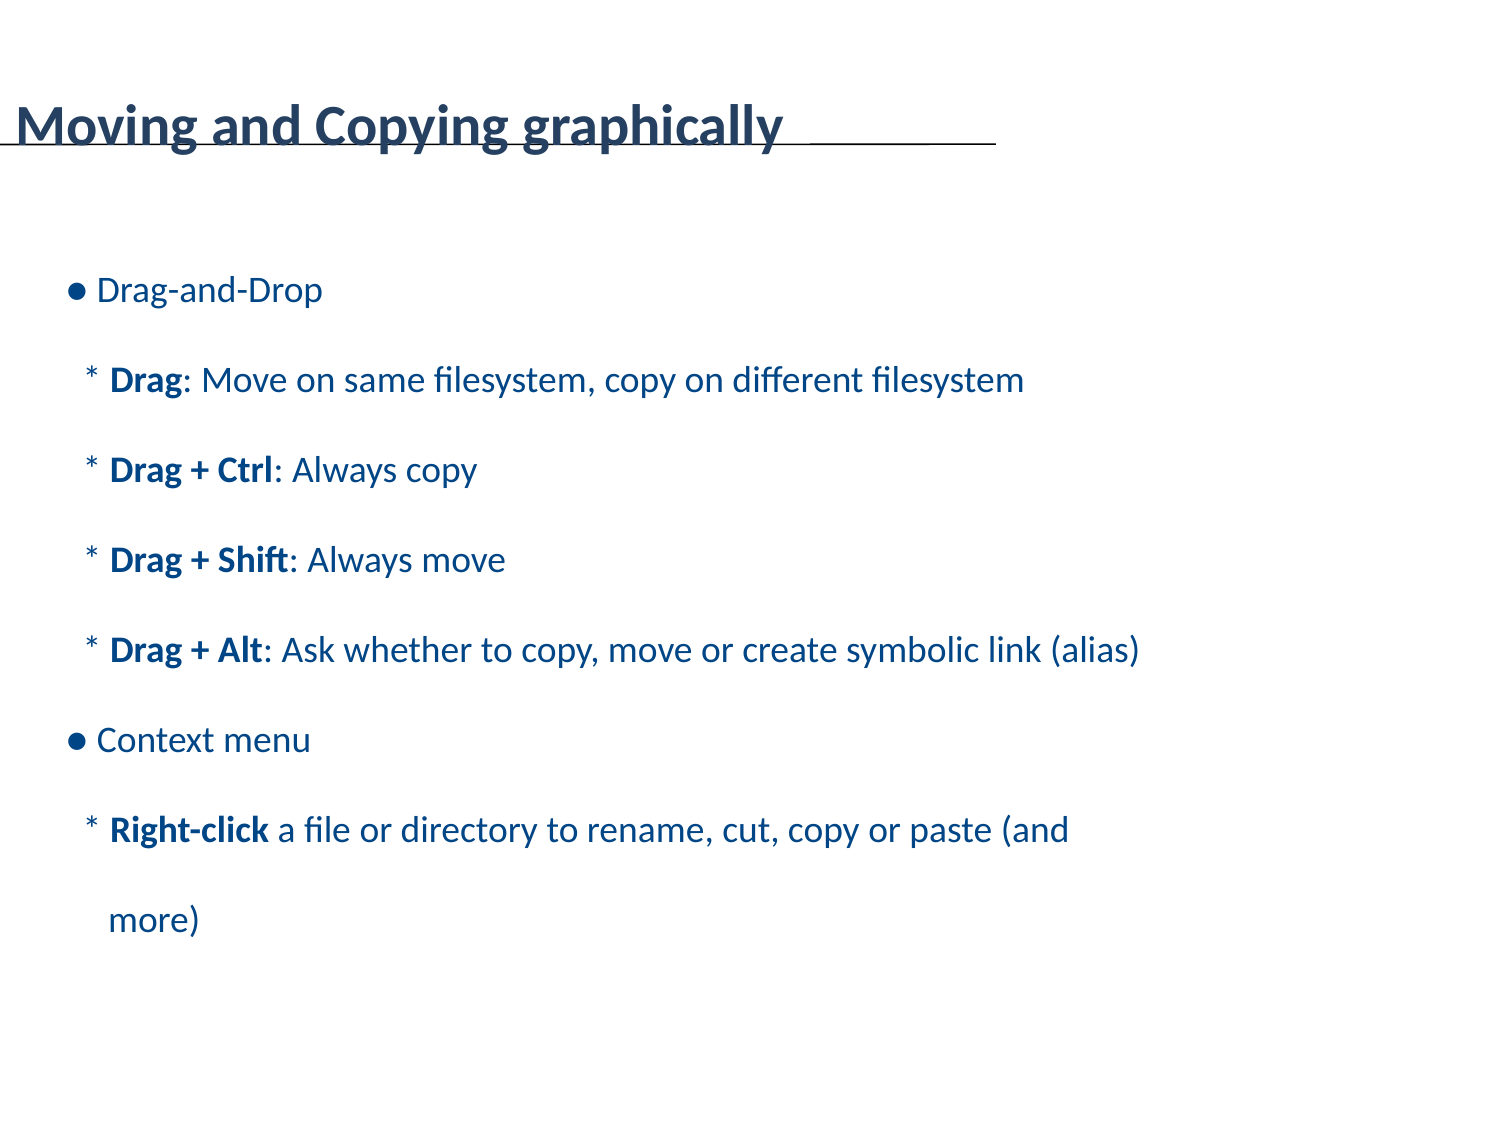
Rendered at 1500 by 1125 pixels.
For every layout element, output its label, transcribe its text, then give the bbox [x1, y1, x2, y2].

text_box ● Drag-and-Drop * Drag: Move on same filesystem, copy on different filesystem * Drag + Ctrl: Always copy * Drag + Shift: Always move * Drag + Alt: Ask whether to copy, move or create symbolic link (alias) ● Context menu * Right-click a file or directory to rename, cut, copy or paste (and more) [50, 212, 1476, 948]
text_box Moving and Copying graphically [0, 79, 1186, 165]
